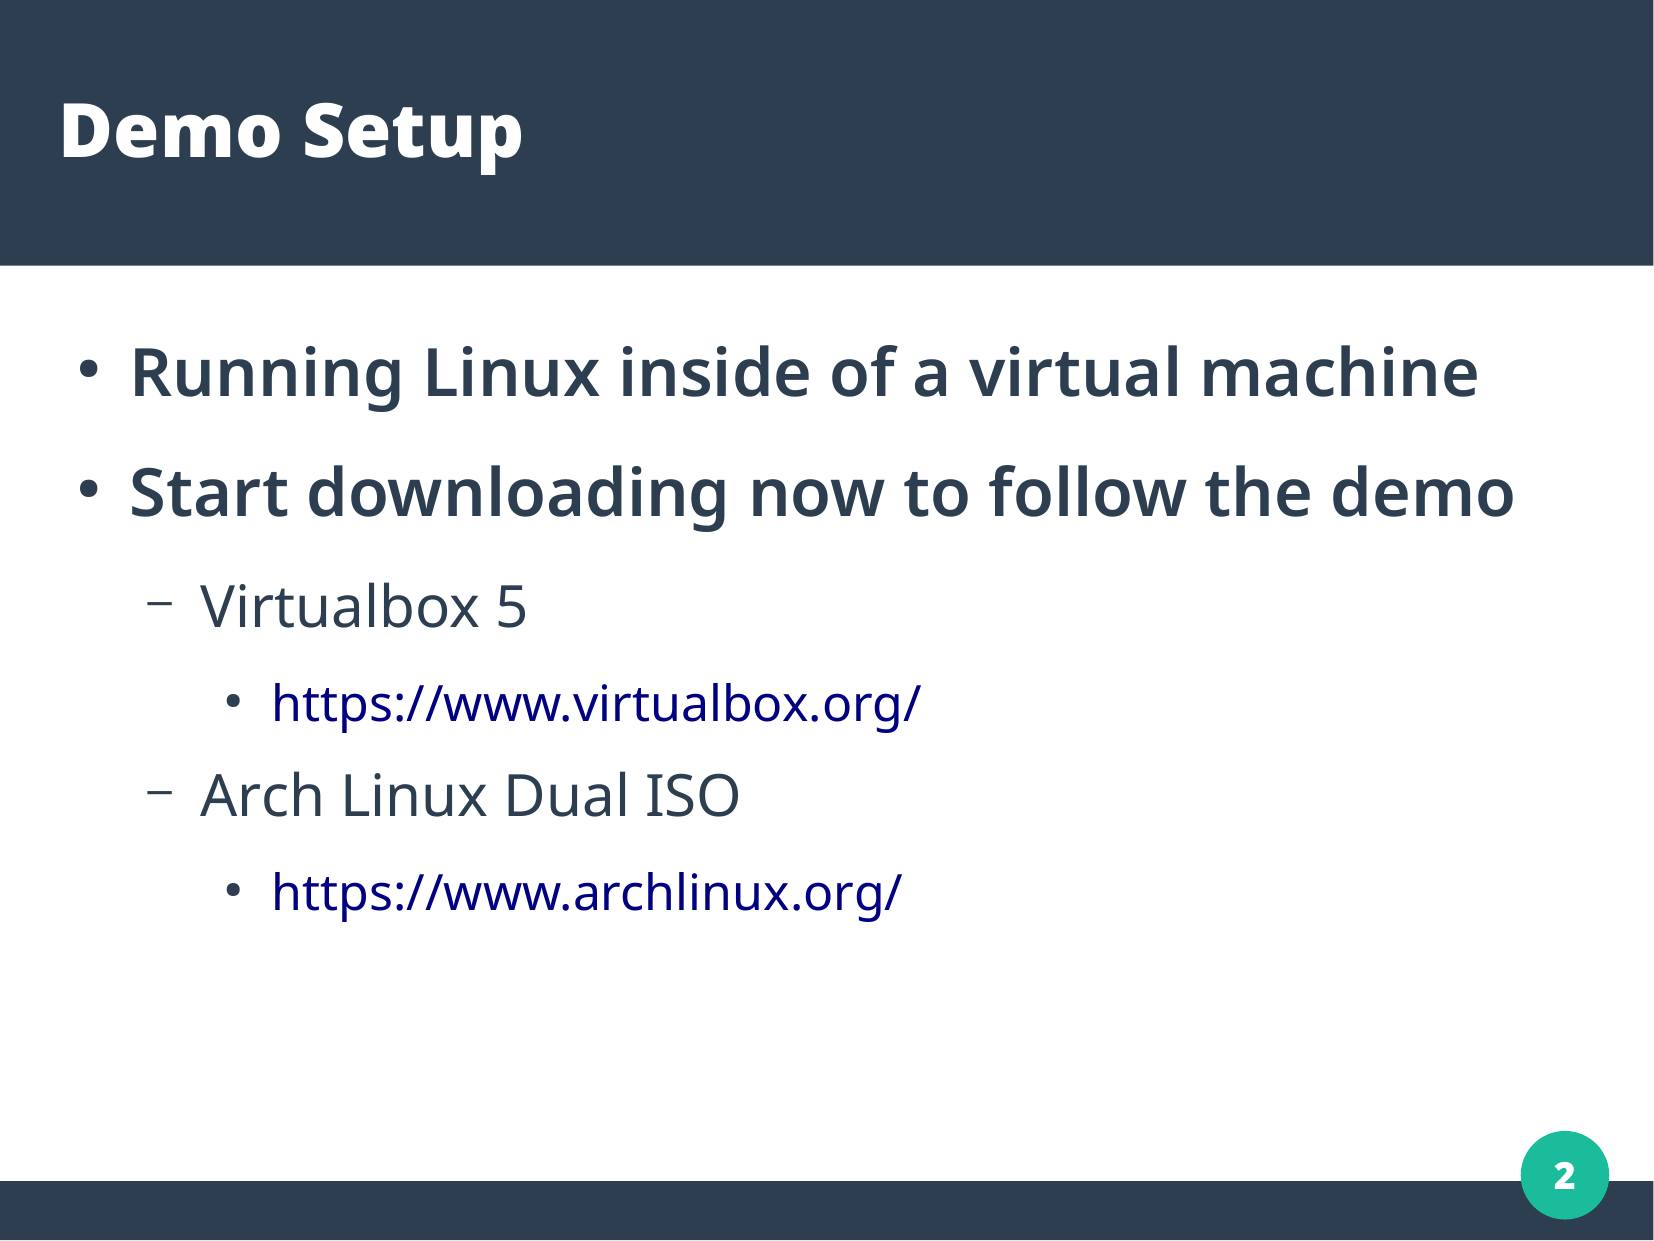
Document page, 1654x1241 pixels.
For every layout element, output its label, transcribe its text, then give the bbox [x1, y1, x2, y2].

title Demo Setup [59, 49, 1595, 207]
list Running Linux inside of a virtual machine Start downloading now to follow the demo Virtualbox 5 https://www.virtualbox.org/ Arch Linux Dual ISO https://www.archlinux.org/ [59, 324, 1595, 1152]
